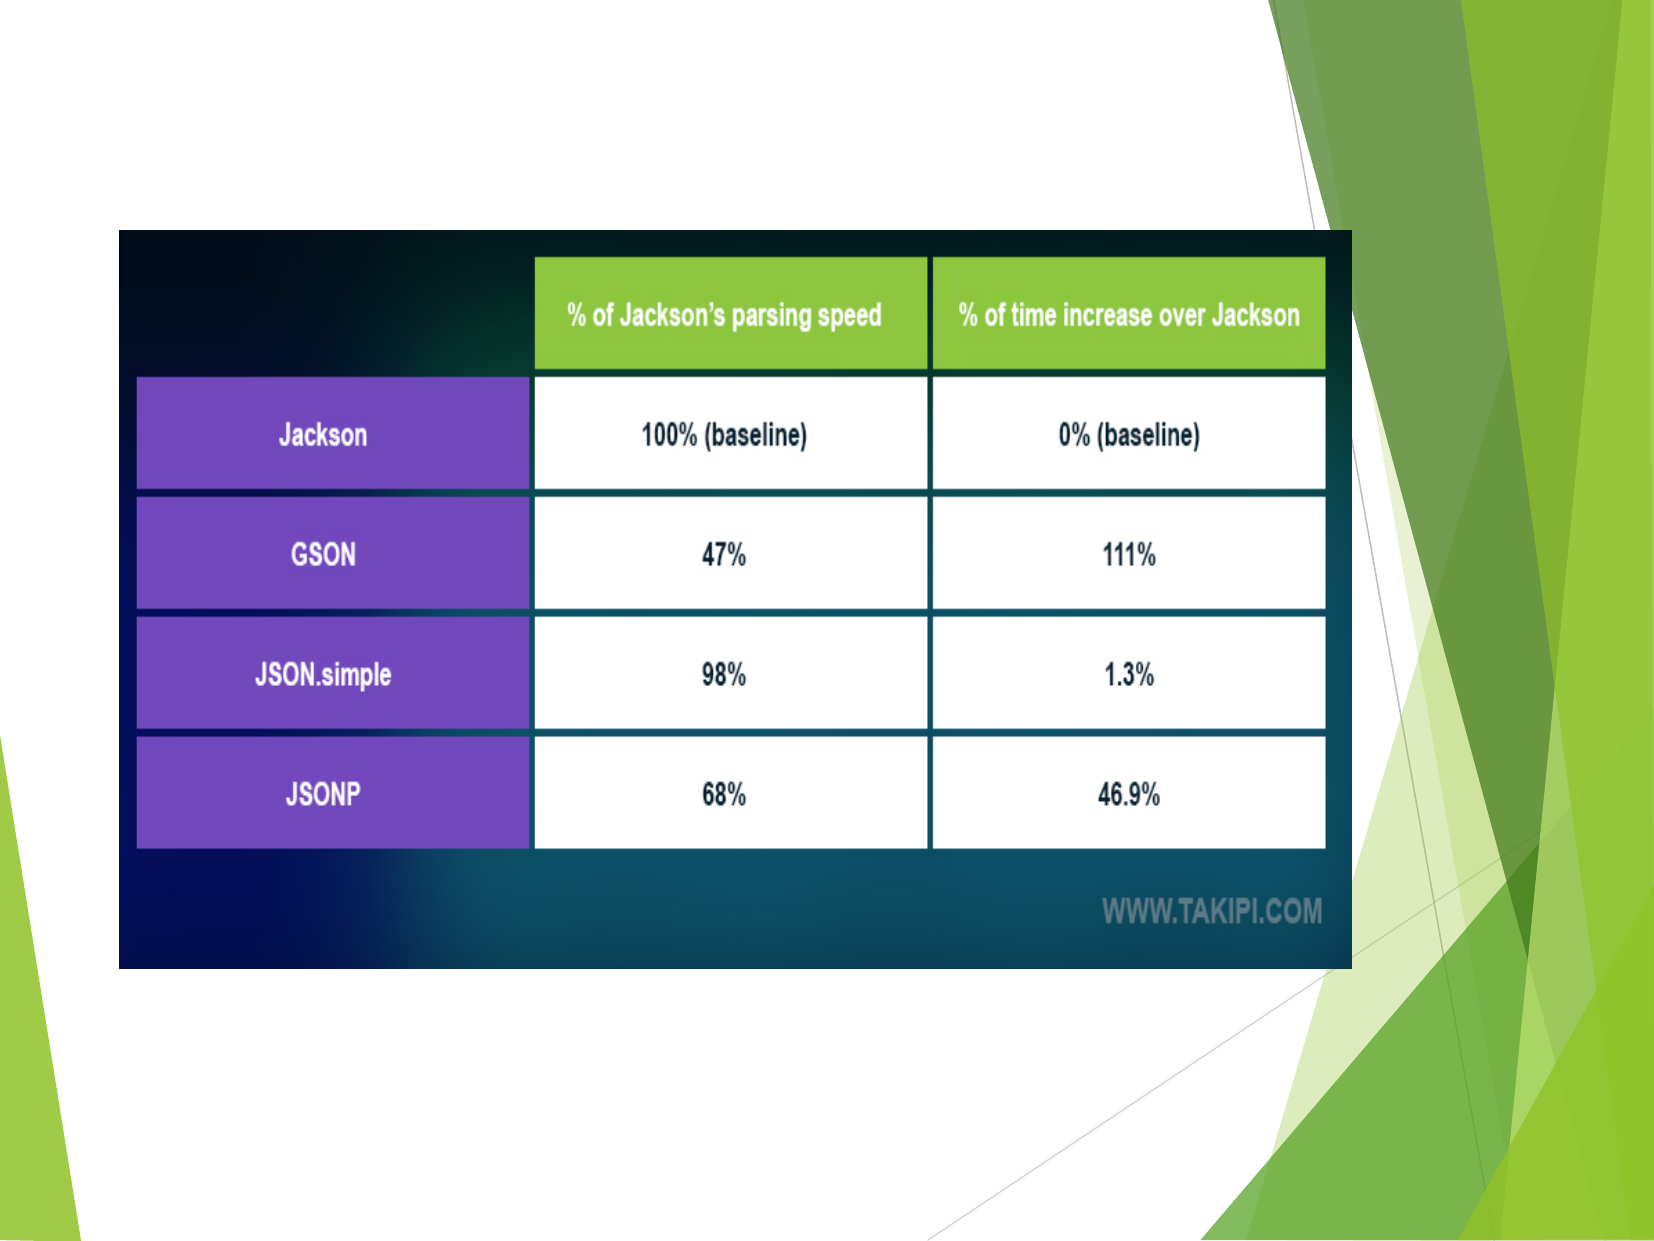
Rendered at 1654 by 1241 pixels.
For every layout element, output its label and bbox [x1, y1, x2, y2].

picture [119, 230, 1352, 969]
